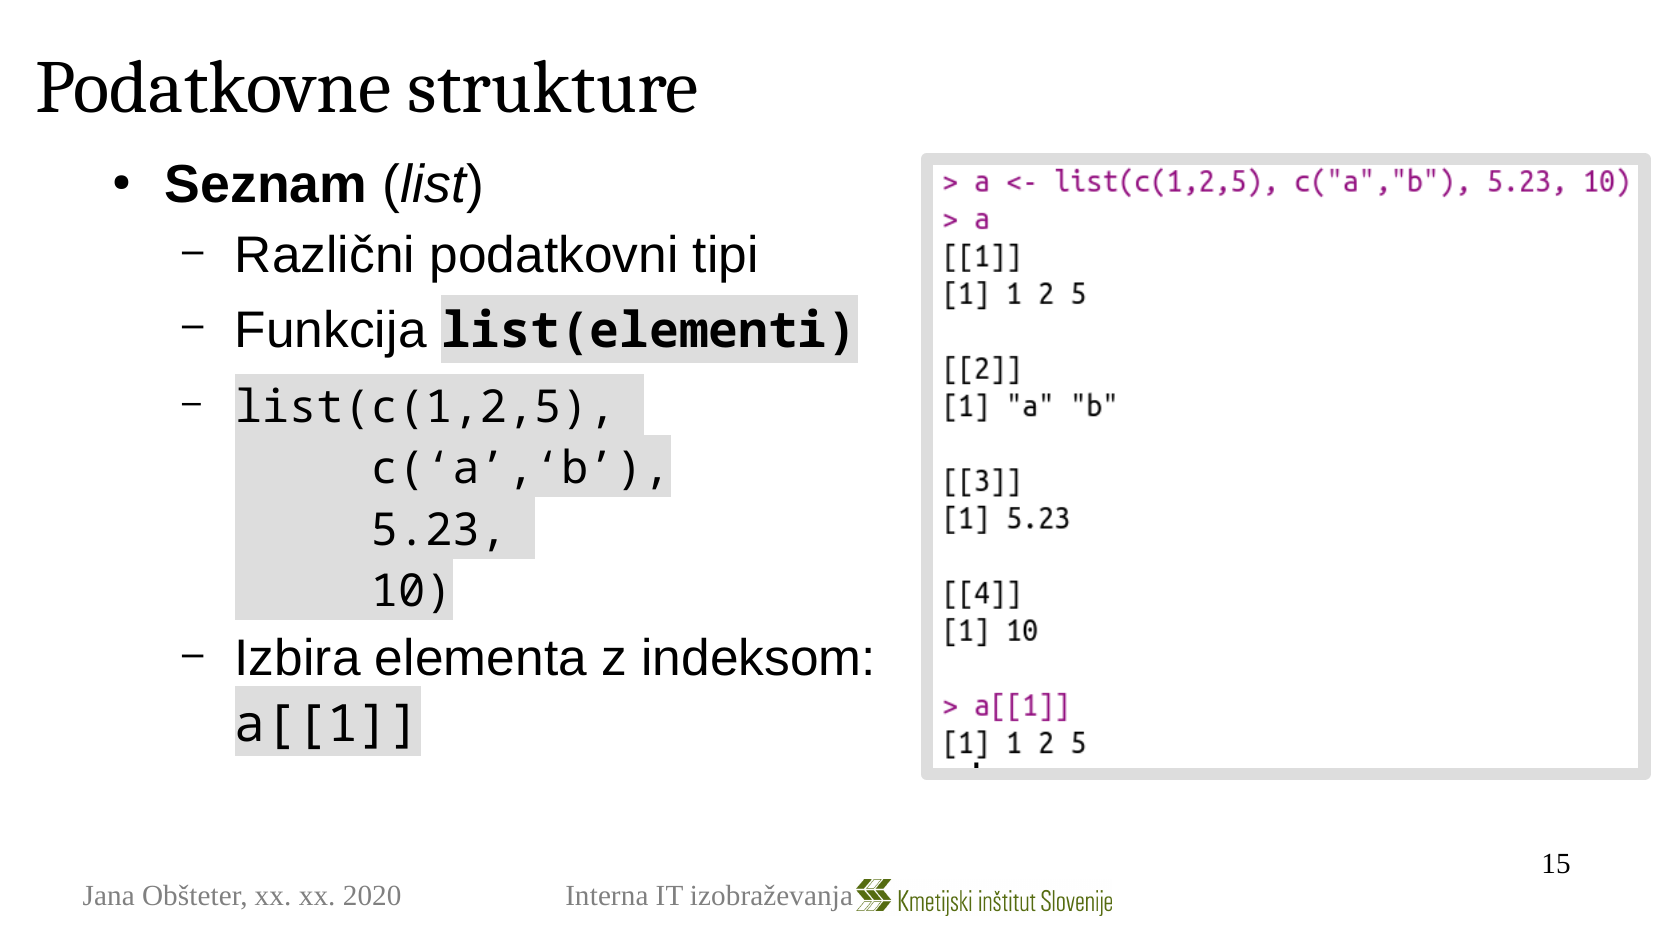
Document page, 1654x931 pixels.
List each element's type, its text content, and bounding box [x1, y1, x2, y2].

picture [933, 165, 1639, 768]
title Podatkovne strukture [35, 21, 1524, 154]
list Seznam (list) Različni podatkovni tipi Funkcija list(elementi) list(c(1,2,5), c(‘a’,‘b’), 5.23, 10) Izbira elementa z indeksom: a[[1]] [94, 153, 923, 758]
picture [856, 879, 1112, 916]
